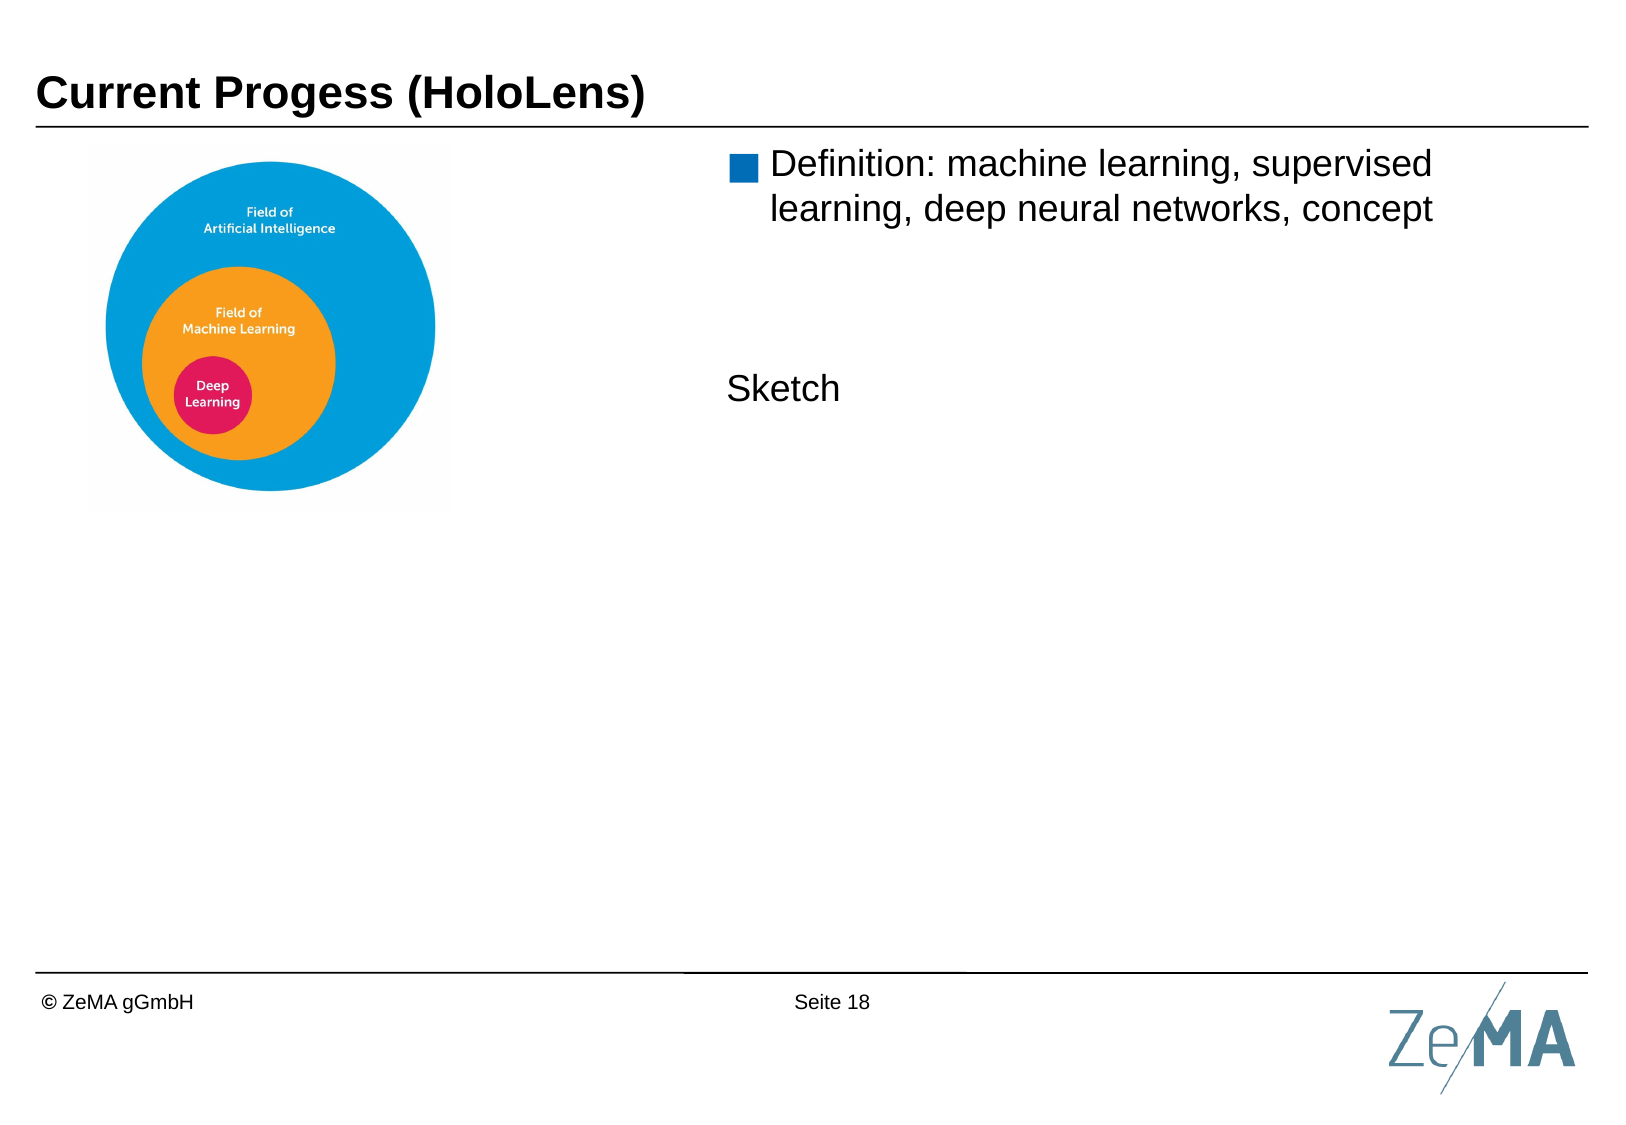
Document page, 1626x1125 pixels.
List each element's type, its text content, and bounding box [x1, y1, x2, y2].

title Current Progess (HoloLens) [35, 0, 1589, 118]
picture [88, 142, 452, 511]
picture [1379, 981, 1584, 1095]
list Definition: machine learning, supervised learning, deep neural networks, concept Sketch [726, 138, 1589, 310]
